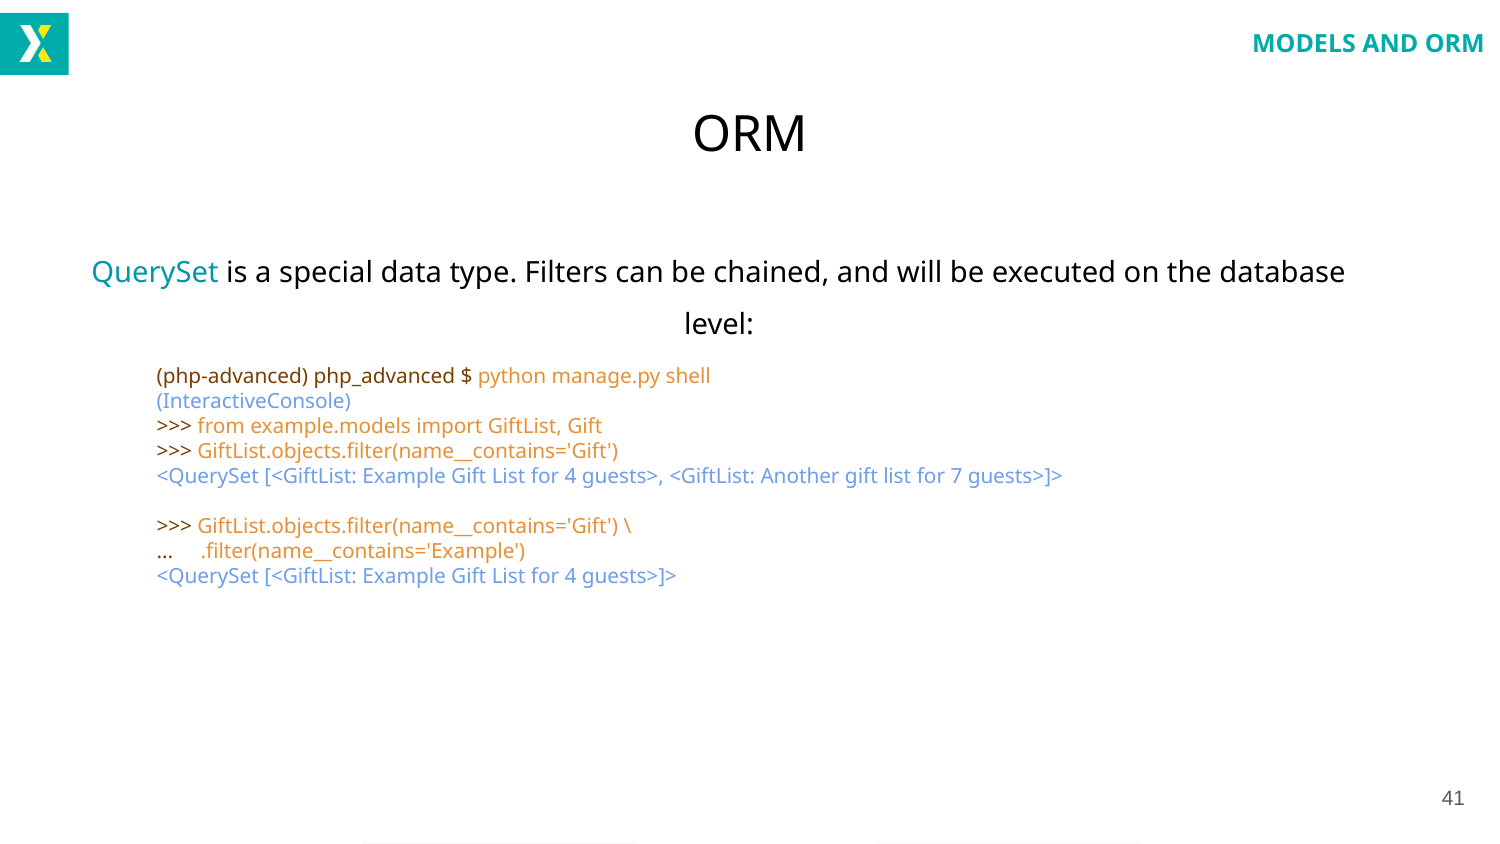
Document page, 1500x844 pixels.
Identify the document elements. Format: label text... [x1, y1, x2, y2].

text_box (php-advanced) php_advanced $ python manage.py shell (InteractiveConsole) >>> from example.models import GiftList, Gift >>> GiftList.objects.filter(name__contains='Gift') <QuerySet [<GiftList: Example Gift List for 4 guests>, <GiftList: Another gift list for 7 guests>]> >>> GiftList.objects.filter(name__contains='Gift') \ ... .filter(name__contains='Example') <QuerySet [<GiftList: Example Gift List for 4 guests>]> [141, 347, 1268, 770]
slide_number <number> [1389, 764, 1480, 830]
text_box QuerySet is a special data type. Filters can be chained, and will be executed on the database level: [71, 220, 1367, 664]
picture [17, 25, 54, 62]
text_box ORM [115, 86, 1385, 181]
